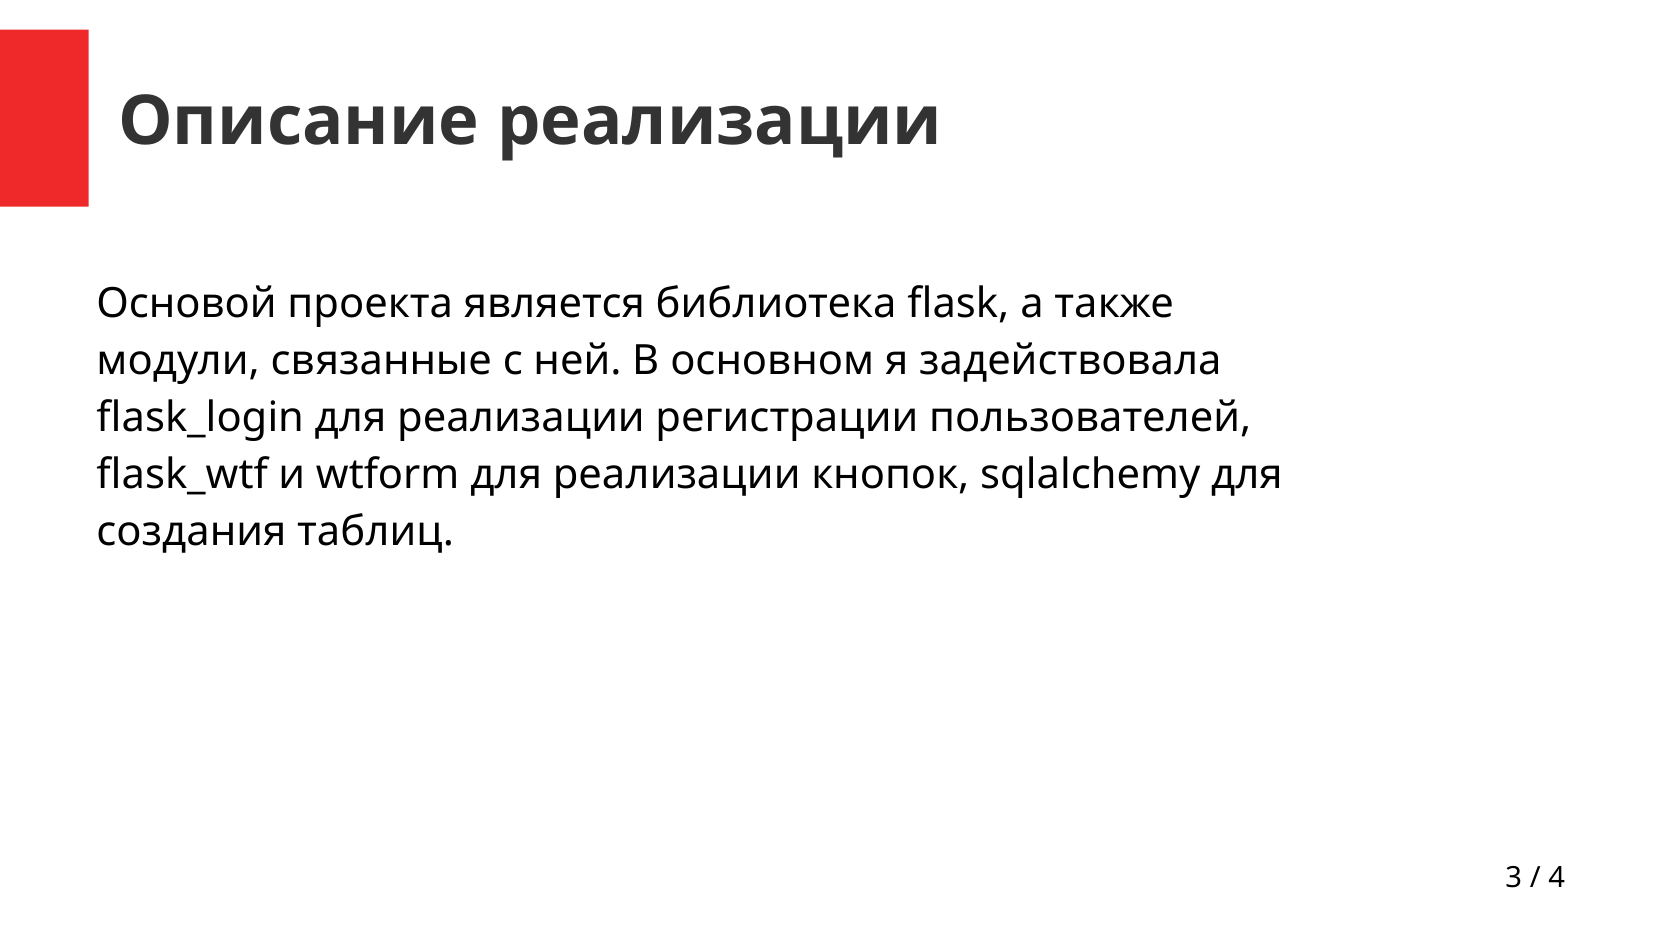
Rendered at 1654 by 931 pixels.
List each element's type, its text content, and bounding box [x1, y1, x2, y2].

text_box Основой проекта является библиотека flask, а также модули, связанные с ней. В основном я задействовала flask_login для реализации регистрации пользователей, flask_wtf и wtform для реализации кнопок, sqlalchemy для создания таблиц. [81, 265, 1359, 739]
title Описание реализации [118, 29, 1595, 207]
